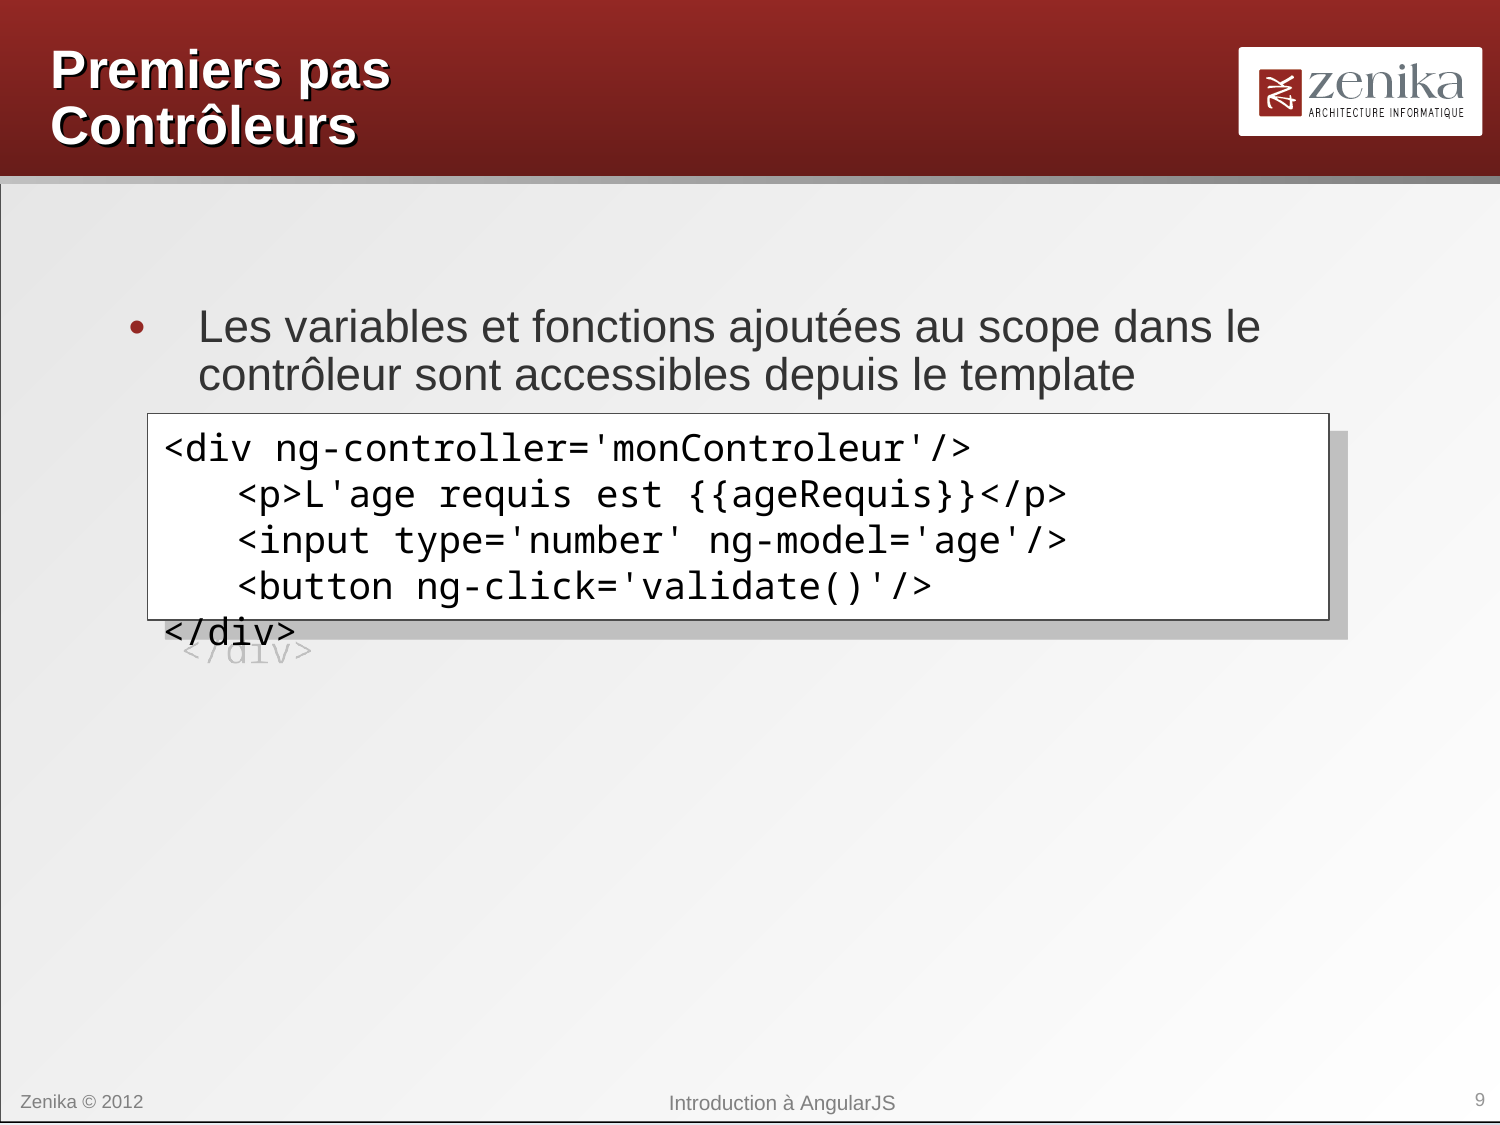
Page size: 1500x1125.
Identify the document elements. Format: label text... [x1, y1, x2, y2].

title Premiers pas Contrôleurs [50, 15, 1206, 180]
text_box <div ng-controller='monControleur'/> <p>L'age requis est {{ageRequis}}</p> <input type='number' ng-model='age'/> <button ng-click='validate()'/> </div> [147, 413, 1329, 621]
picture [1257, 58, 1464, 125]
list Les variables et fonctions ajoutées au scope dans le contrôleur sont accessibles depuis le template [59, 236, 1444, 1065]
